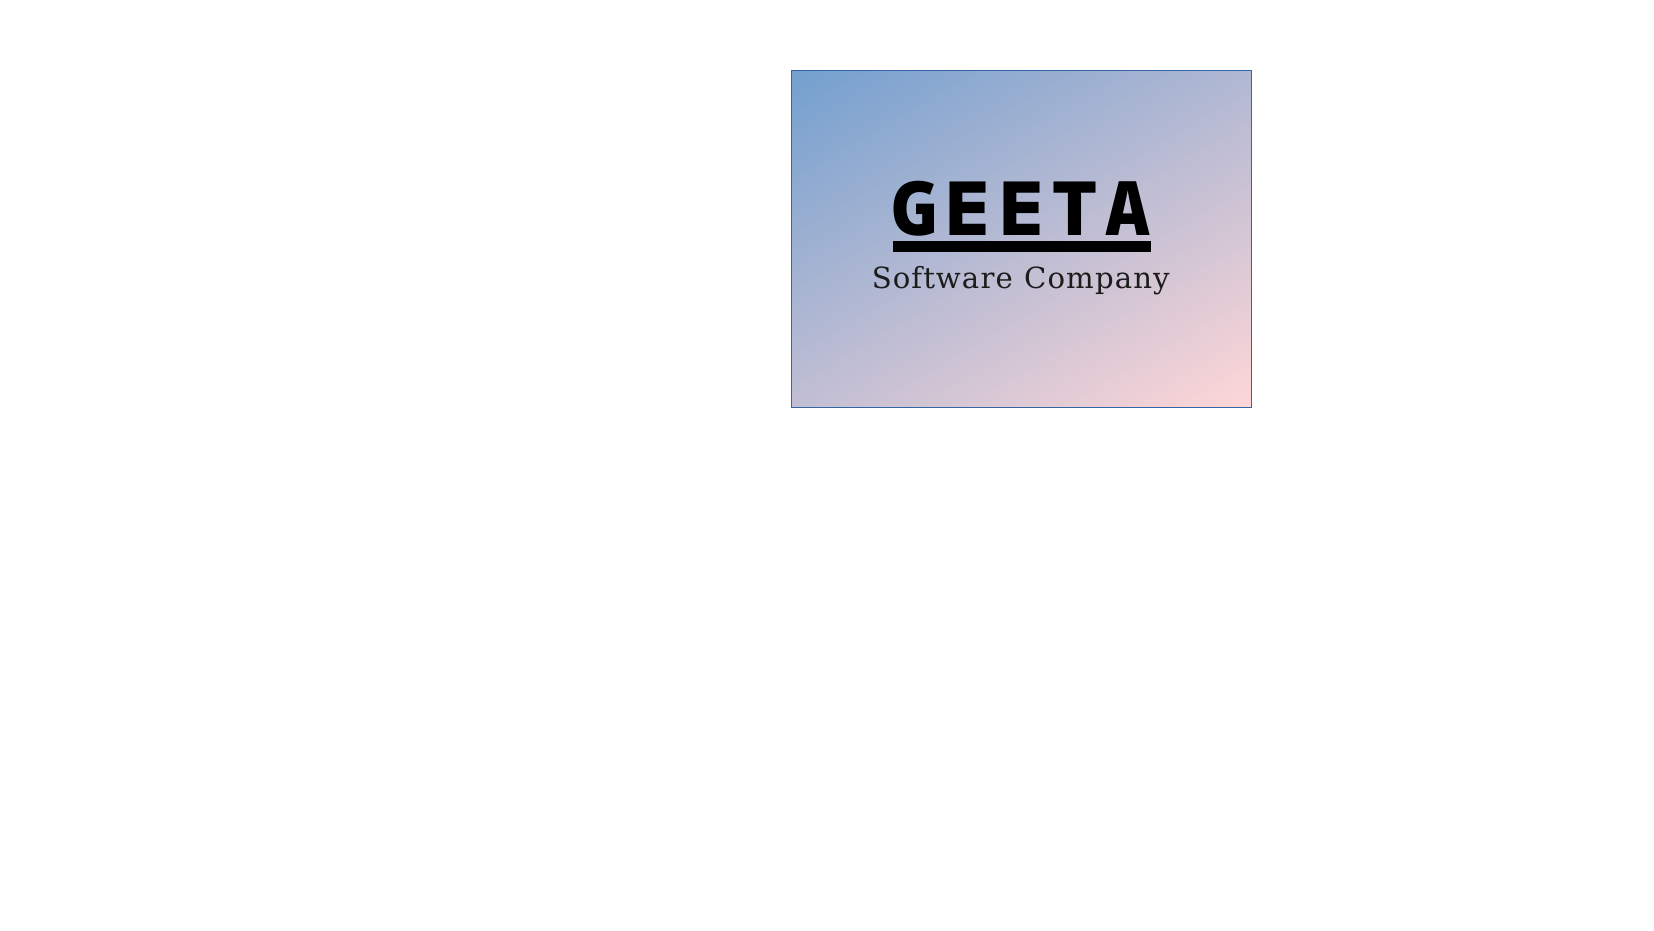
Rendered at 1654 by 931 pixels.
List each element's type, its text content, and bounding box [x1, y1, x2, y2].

text_box Software Company [836, 253, 1205, 325]
text_box GEETA [809, 129, 1235, 284]
text_box [791, 70, 1252, 408]
